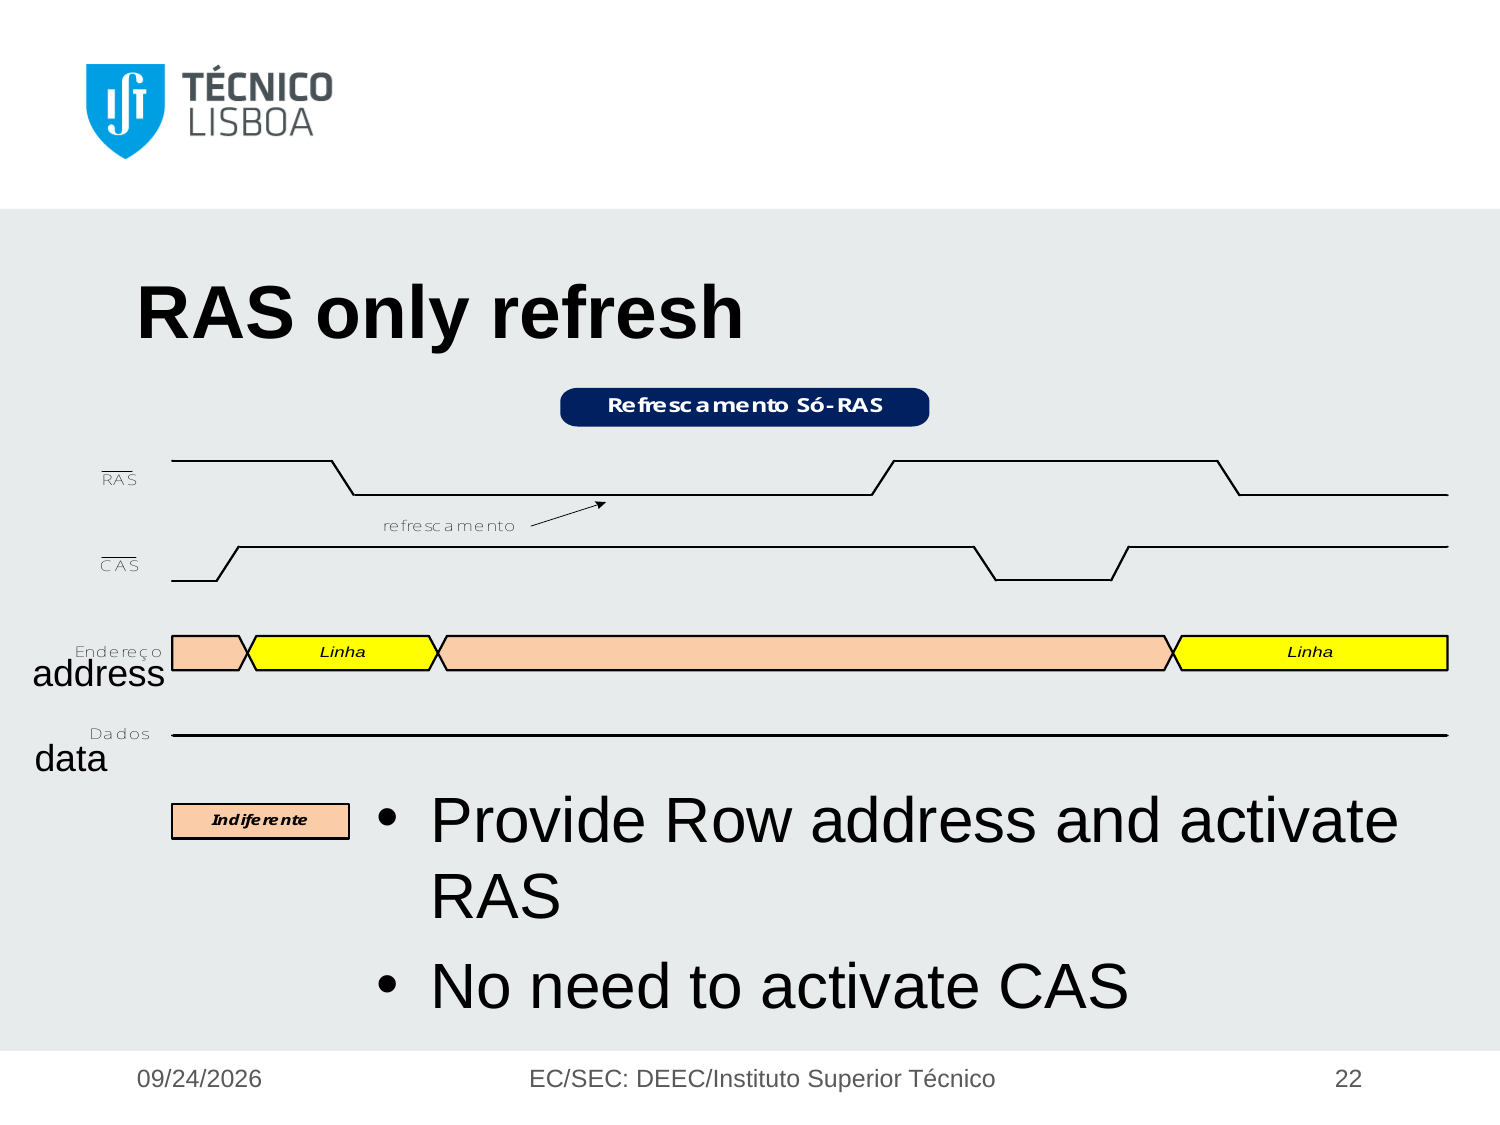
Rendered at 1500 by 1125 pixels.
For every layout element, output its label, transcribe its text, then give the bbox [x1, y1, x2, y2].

footer EC/SEC: DEEC/Instituto Superior Técnico [512, 1052, 1021, 1103]
title RAS only refresh [121, 237, 1378, 379]
text_box data [19, 727, 62, 787]
slide_number <number> [1077, 1052, 1378, 1103]
text_box address [17, 641, 62, 702]
picture [0, 0, 1500, 1125]
slide_number 12/03/2020 [121, 1052, 425, 1103]
text_box Provide Row address and activate RAS No need to activate CAS [361, 770, 1471, 1032]
